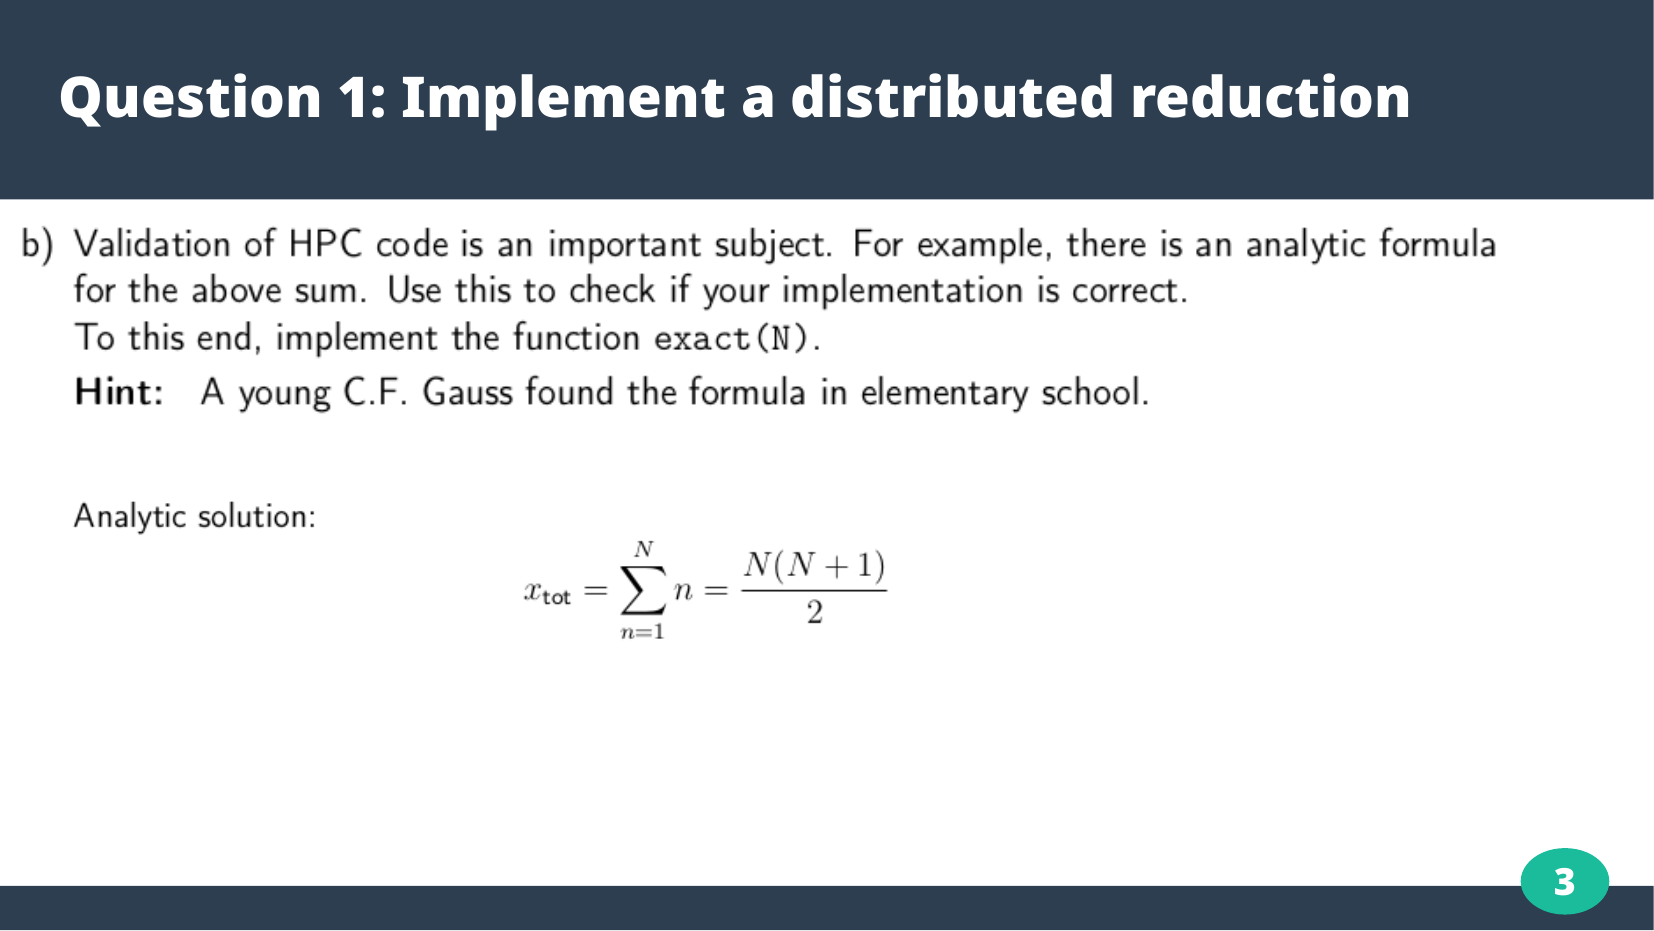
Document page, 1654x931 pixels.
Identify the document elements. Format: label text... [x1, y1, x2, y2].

title Question 1: Implement a distributed reduction [59, 37, 1595, 155]
picture [67, 491, 910, 650]
picture [0, 200, 1536, 417]
